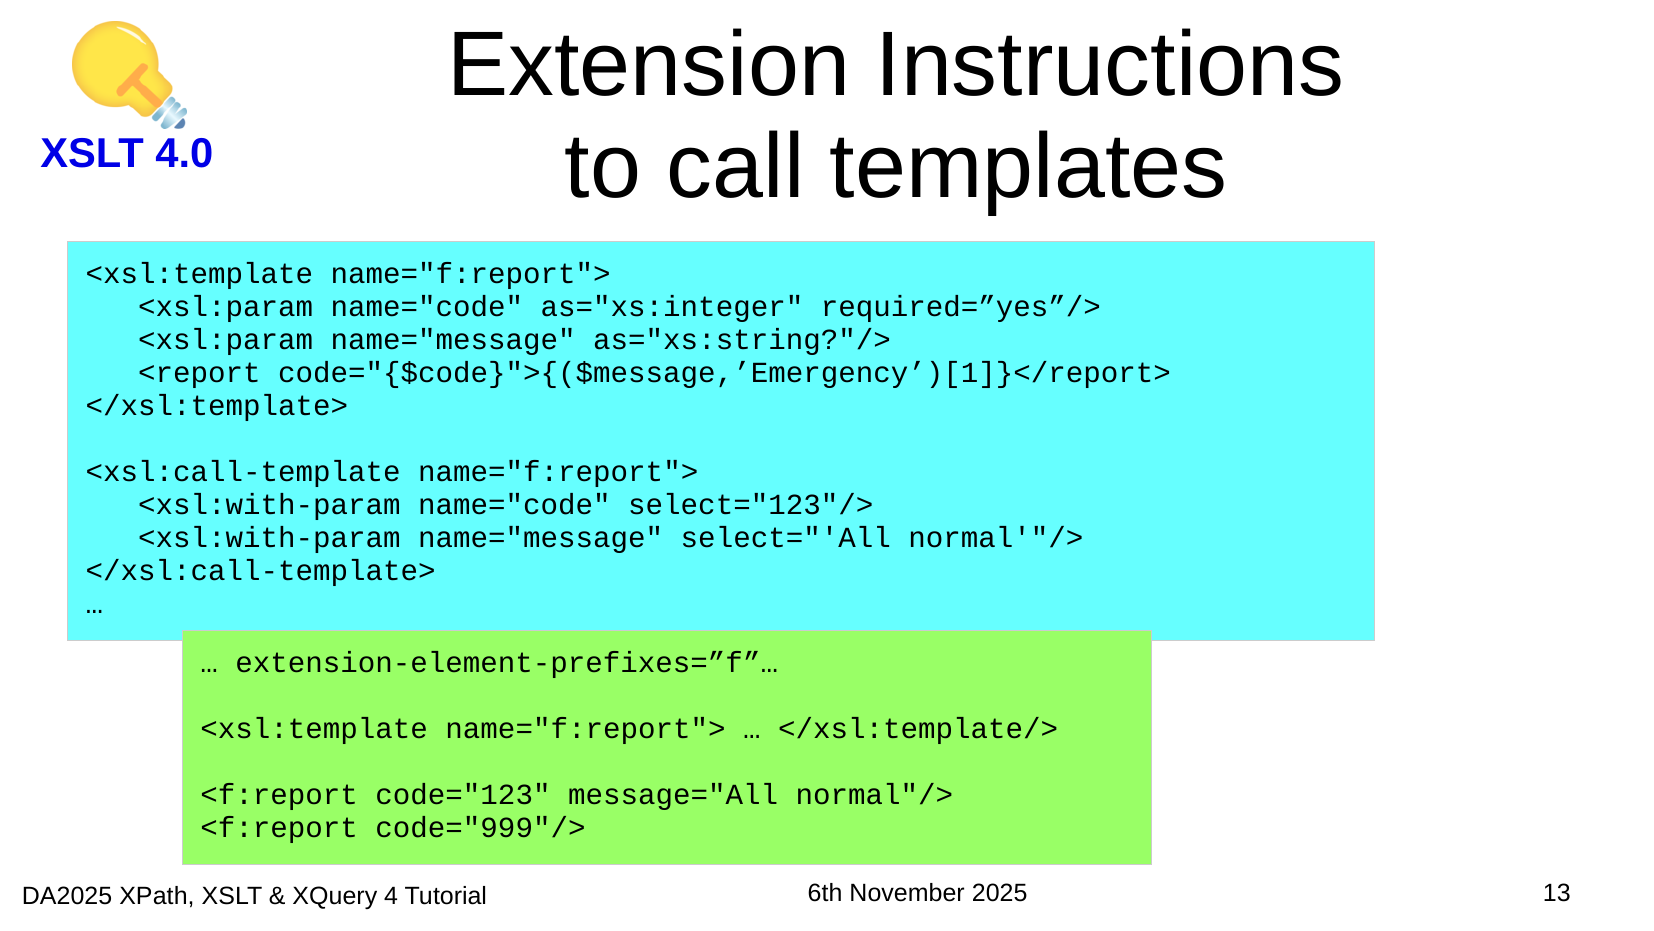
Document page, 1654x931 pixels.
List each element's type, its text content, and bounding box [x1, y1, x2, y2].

title Extension Instructions to call templates [222, 12, 1571, 218]
picture [72, 21, 187, 129]
text_box <xsl:template name="f:report"> <xsl:param name="code" as="xs:integer" required=”yes”/> <xsl:param name="message" as="xs:string?"/> <report code="{$code}">{($message,’Emergency’)[1]}</report> </xsl:template> <xsl:call-template name="f:report"> <xsl:with-param name="code" select="123"/> <xsl:with-param name="message" select="'All normal'"/> </xsl:call-template> … [67, 241, 1375, 641]
text_box … extension-element-prefixes=”f”… <xsl:template name="f:report"> … </xsl:template/> <f:report code="123" message="All normal"/> <f:report code="999"/> [182, 630, 1152, 865]
